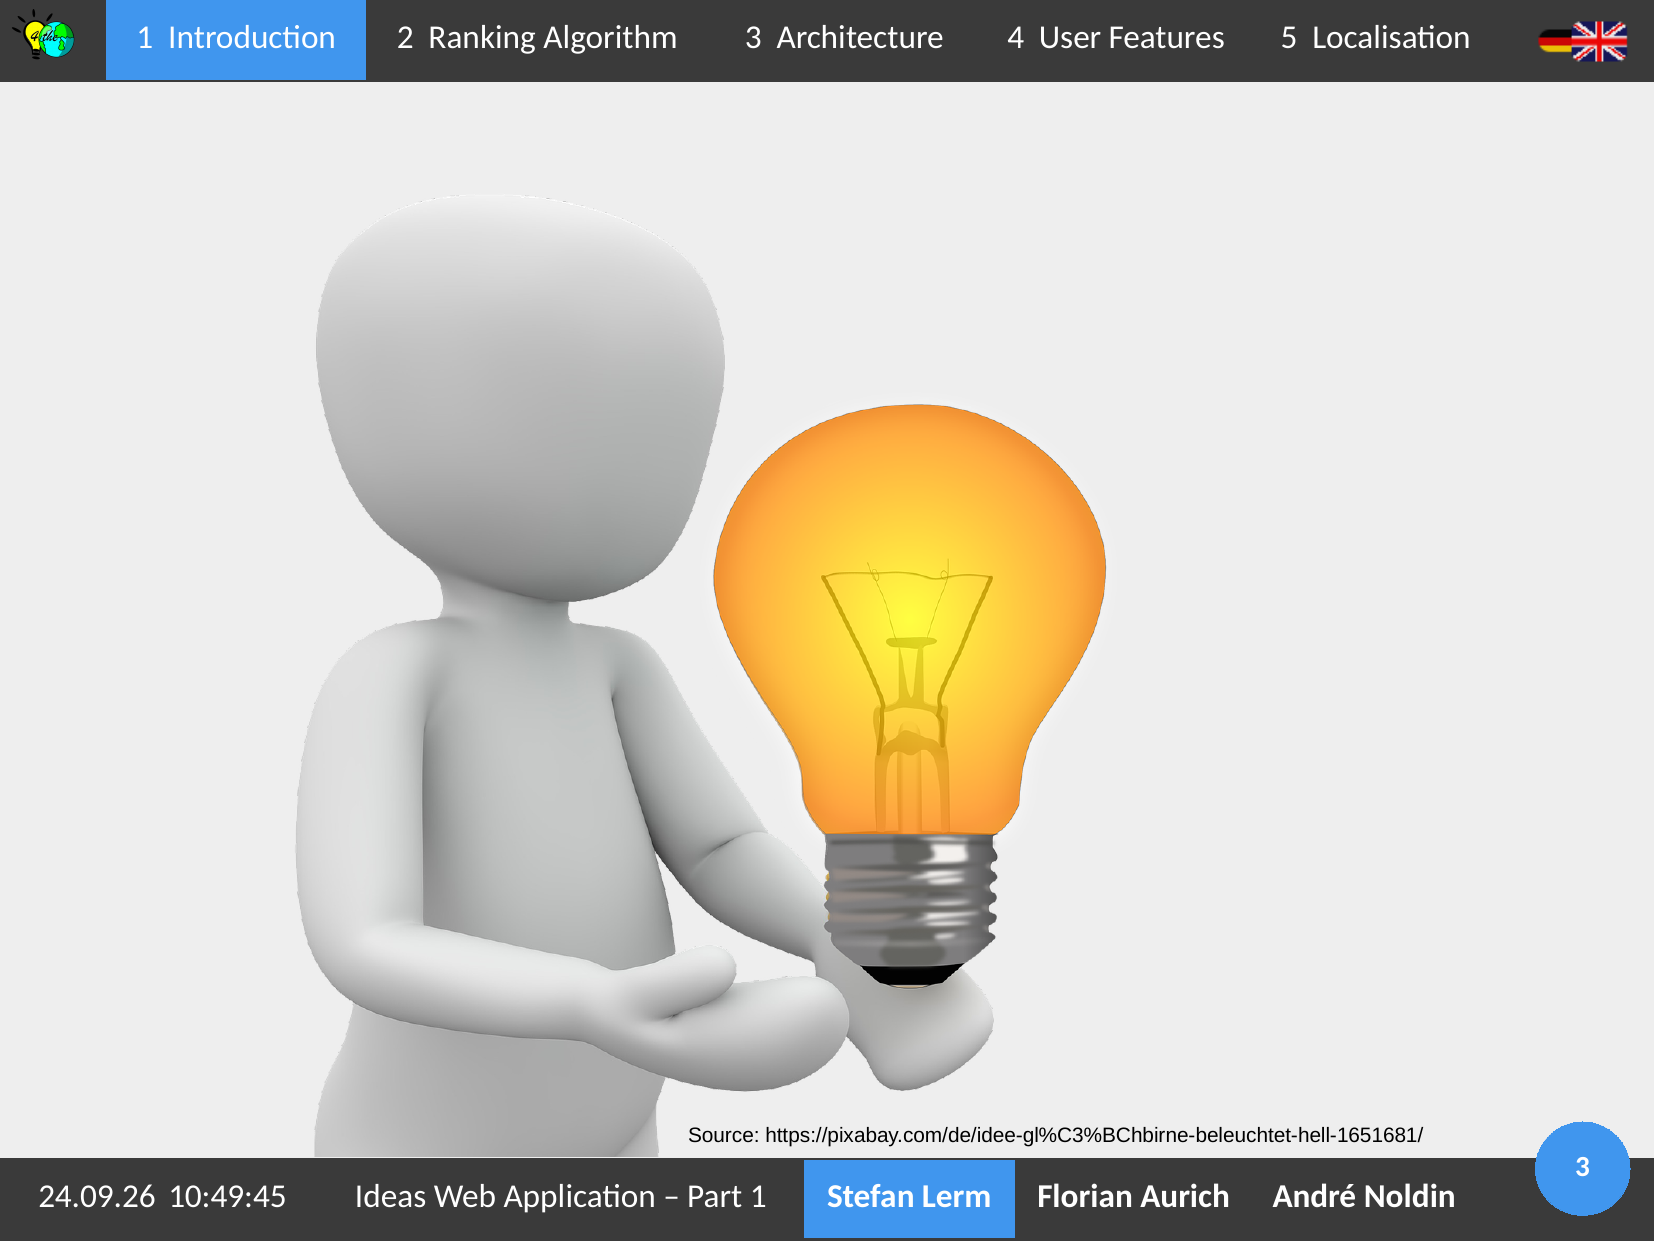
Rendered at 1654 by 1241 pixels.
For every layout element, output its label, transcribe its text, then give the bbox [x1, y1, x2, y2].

text_box 4 User Features [980, 0, 1251, 80]
text_box Source: https://pixabay.com/de/idee-gl%C3%BChbirne-beleuchtet-hell-1651681/ [673, 1116, 1439, 1155]
text_box André Noldin [1251, 1160, 1477, 1238]
text_box 2 Ranking Algorithm [366, 0, 708, 80]
text_box 5 Localisation [1251, 0, 1501, 80]
text_box Stefan Lerm [804, 1160, 1015, 1238]
picture [1536, 18, 1629, 64]
picture [2, 0, 83, 80]
text_box Florian Aurich [1015, 1160, 1251, 1238]
text_box Ideas Web Application – Part 1 [318, 1160, 804, 1238]
picture [267, 168, 1118, 1157]
text_box 1 Introduction [106, 0, 366, 80]
text_box 3 Architecture [708, 0, 980, 80]
